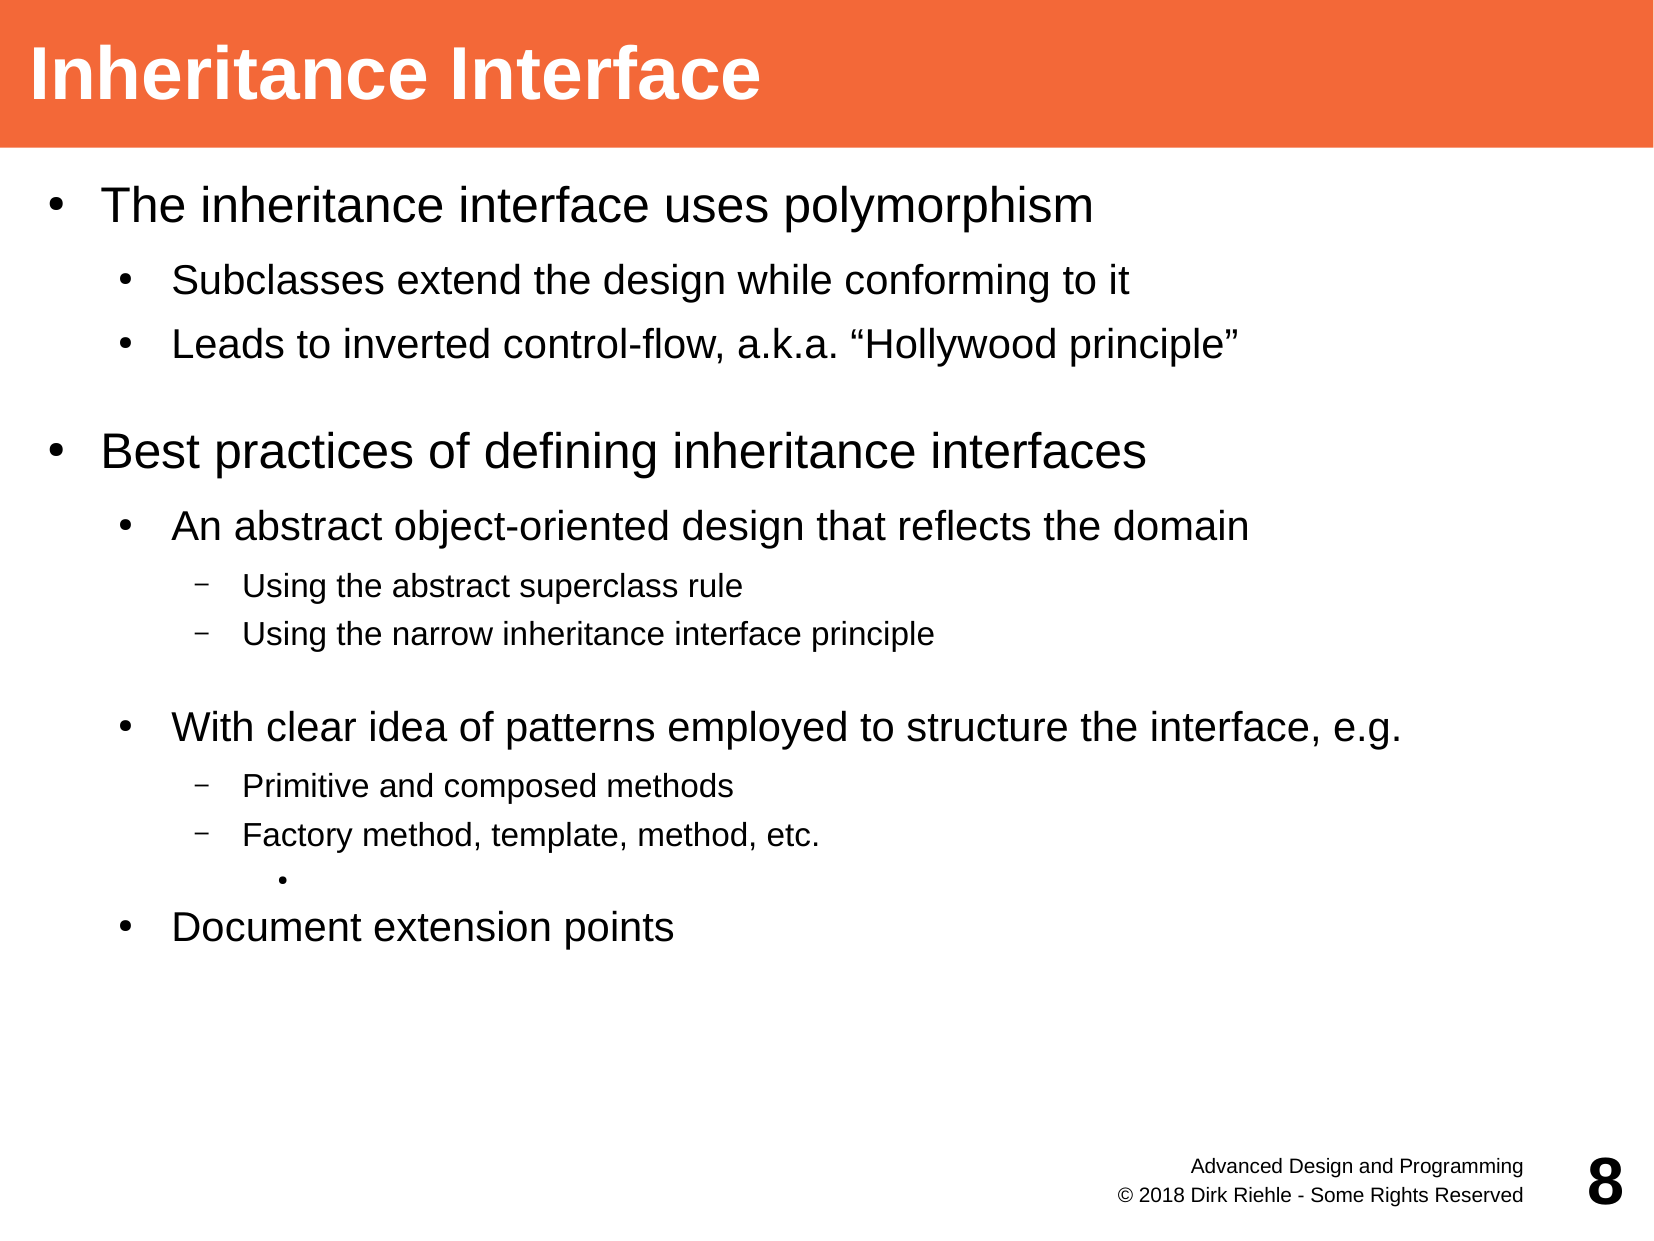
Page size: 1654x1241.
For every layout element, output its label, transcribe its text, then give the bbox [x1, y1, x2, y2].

title Inheritance Interface [0, 0, 1654, 148]
list The inheritance interface uses polymorphism Subclasses extend the design while conforming to it Leads to inverted control-flow, a.k.a. “Hollywood principle” Best practices of defining inheritance interfaces An abstract object-oriented design that reflects the domain Using the abstract superclass rule Using the narrow inheritance interface principle With clear idea of patterns employed to structure the interface, e.g. Primitive and composed methods Factory method, template, method, etc. Document extension points [29, 177, 1625, 1063]
